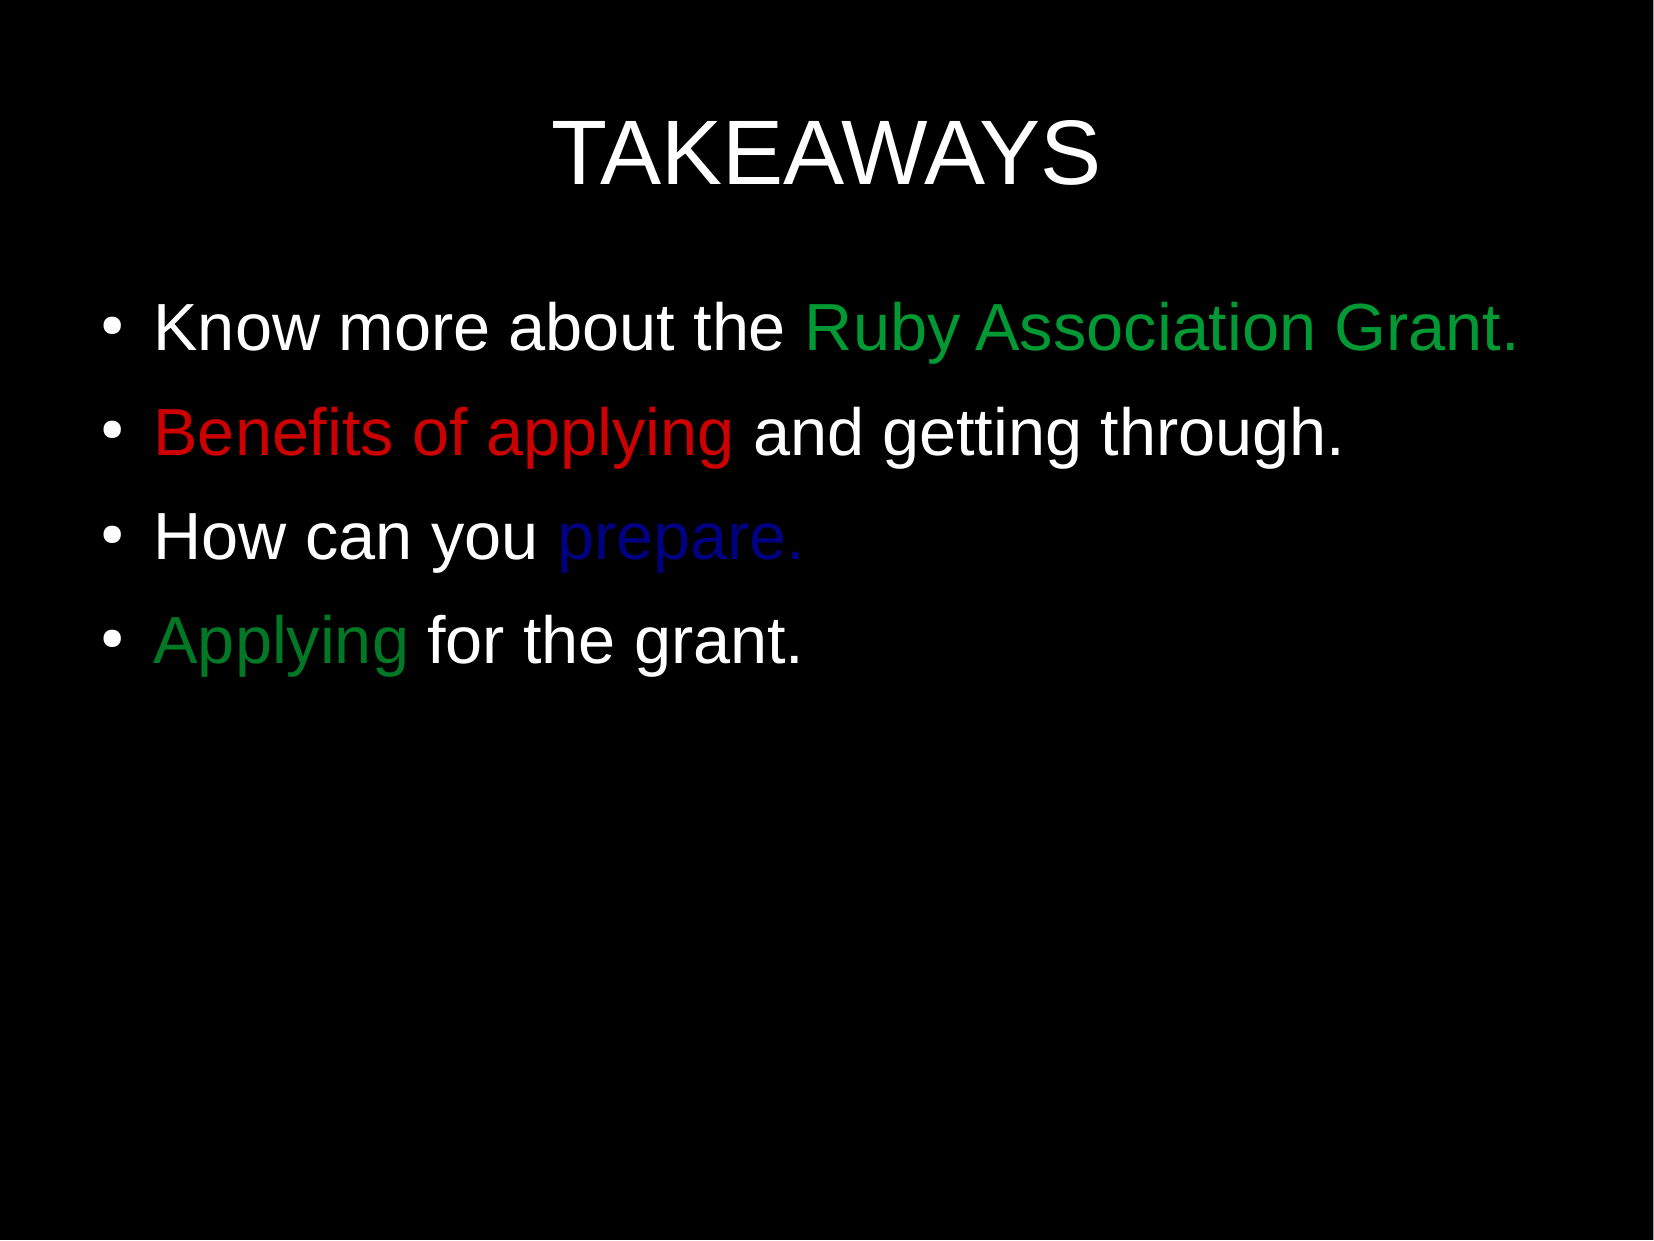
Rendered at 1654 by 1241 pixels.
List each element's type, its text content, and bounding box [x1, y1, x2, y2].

title TAKEAWAYS [82, 49, 1571, 257]
list Know more about the Ruby Association Grant. Benefits of applying and getting through. How can you prepare. Applying for the grant. [82, 290, 1571, 1010]
